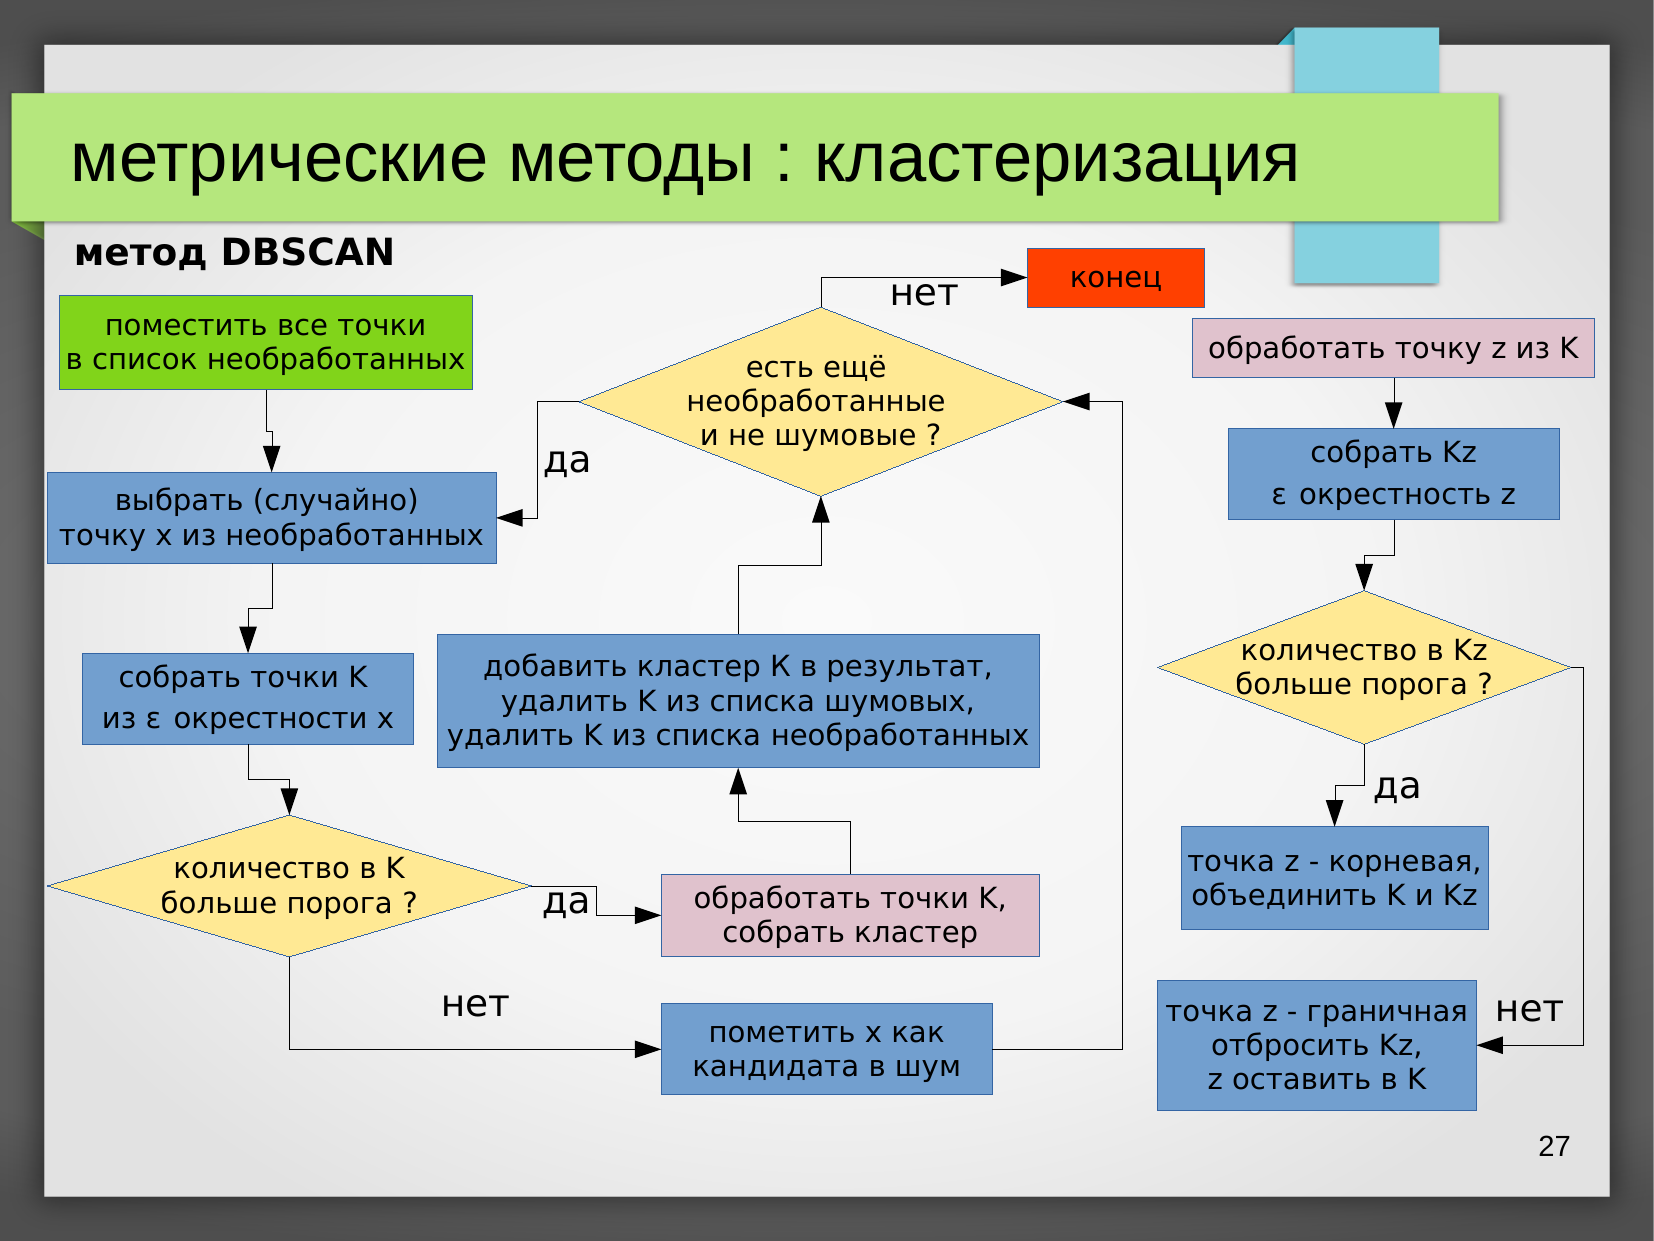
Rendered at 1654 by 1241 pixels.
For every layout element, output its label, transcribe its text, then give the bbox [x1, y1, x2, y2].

picture [0, 0, 1654, 1241]
text_box количество в K больше порога ? [47, 815, 532, 957]
text_box собрать точки K из ε окрестности х [82, 653, 414, 745]
text_box метод DBSCAN [59, 223, 544, 308]
text_box есть ещё необработанные и не шумовые ? [579, 307, 1062, 496]
text_box количество в Kz больше порога ? [1157, 590, 1571, 745]
text_box выбрать (случайно) точку х из необработанных [47, 472, 497, 564]
title метрические методы : кластеризация [70, 117, 1382, 197]
text_box собрать Kz ε окрестность z [1228, 428, 1560, 520]
text_box поместить все точки в список необработанных [59, 295, 473, 390]
text_box точка z - корневая, объединить K и Kz [1181, 826, 1489, 930]
text_box обработать точку z из K [1192, 318, 1595, 378]
text_box обработать точки K, собрать кластер [661, 874, 1040, 957]
text_box добавить кластер К в результат, удалить K из списка шумовых, удалить K из списка необработанных [437, 634, 1040, 768]
text_box точка z - граничная отбросить Kz, z оставить в K [1157, 980, 1477, 1111]
text_box конец [1027, 248, 1205, 308]
text_box пометить х как кандидата в шум [661, 1003, 993, 1095]
